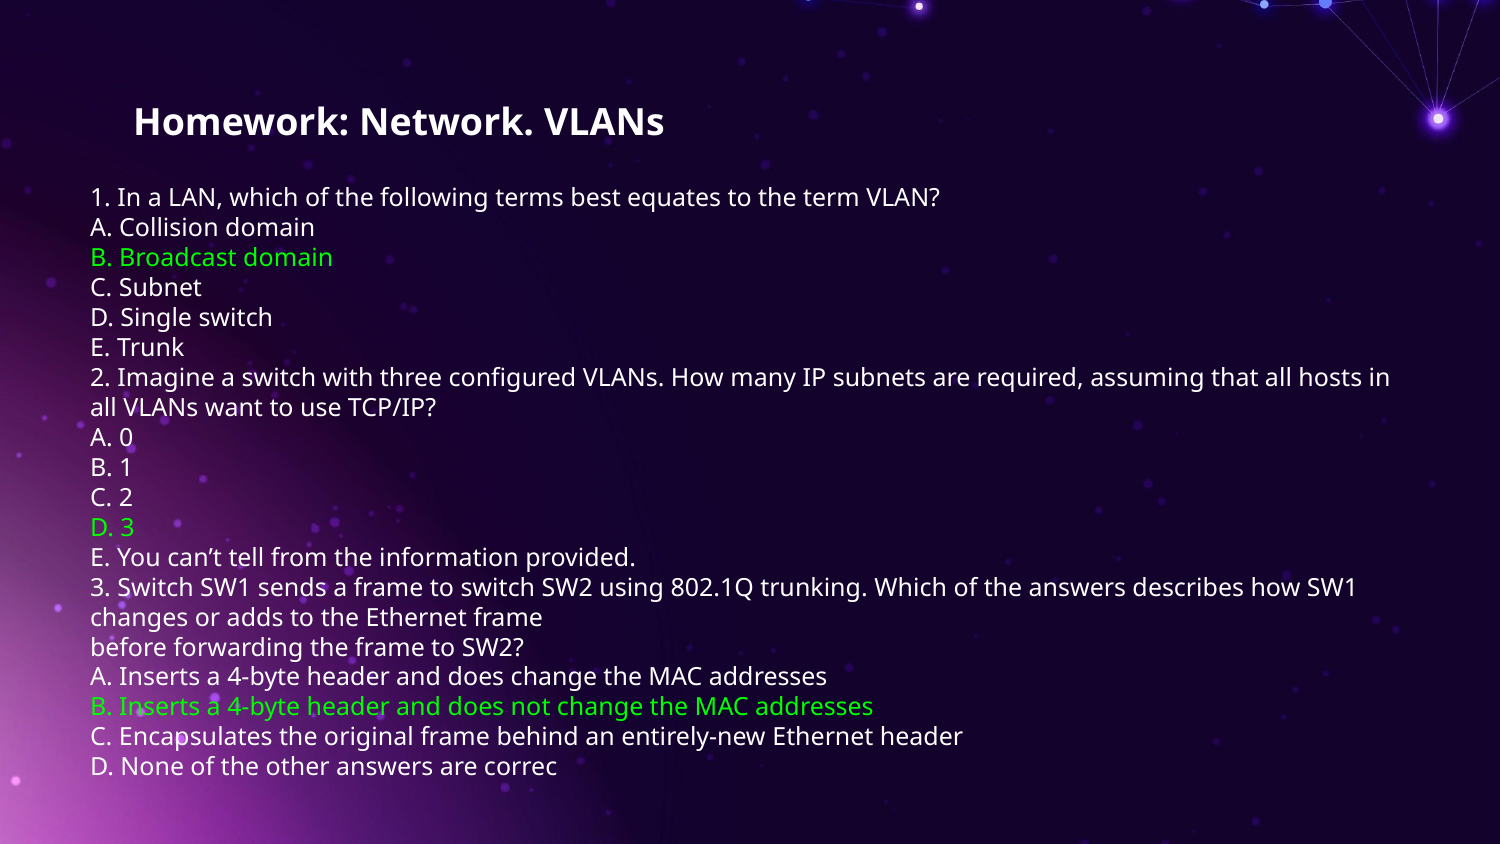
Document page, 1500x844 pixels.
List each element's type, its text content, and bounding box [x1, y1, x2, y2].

title Homework: Network. VLANs [118, 72, 1382, 166]
list 1. In a LAN, which of the following terms best equates to the term VLAN? A. Collision domain B. Broadcast domain C. Subnet D. Single switch E. Trunk 2. Imagine a switch with three configured VLANs. How many IP subnets are required, assuming that all hosts in all VLANs want to use TCP/IP? A. 0 B. 1 C. 2 D. 3 E. You can’t tell from the information provided. 3. Switch SW1 sends a frame to switch SW2 using 802.1Q trunking. Which of the answers describes how SW1 changes or adds to the Ethernet frame before forwarding the frame to SW2? A. Inserts a 4-byte header and does change the MAC addresses B. Inserts a 4-byte header and does not change the MAC addresses C. Encapsulates the original frame behind an entirely-new Ethernet header D. None of the other answers are correc [75, 166, 1426, 788]
picture [0, 0, 1500, 844]
